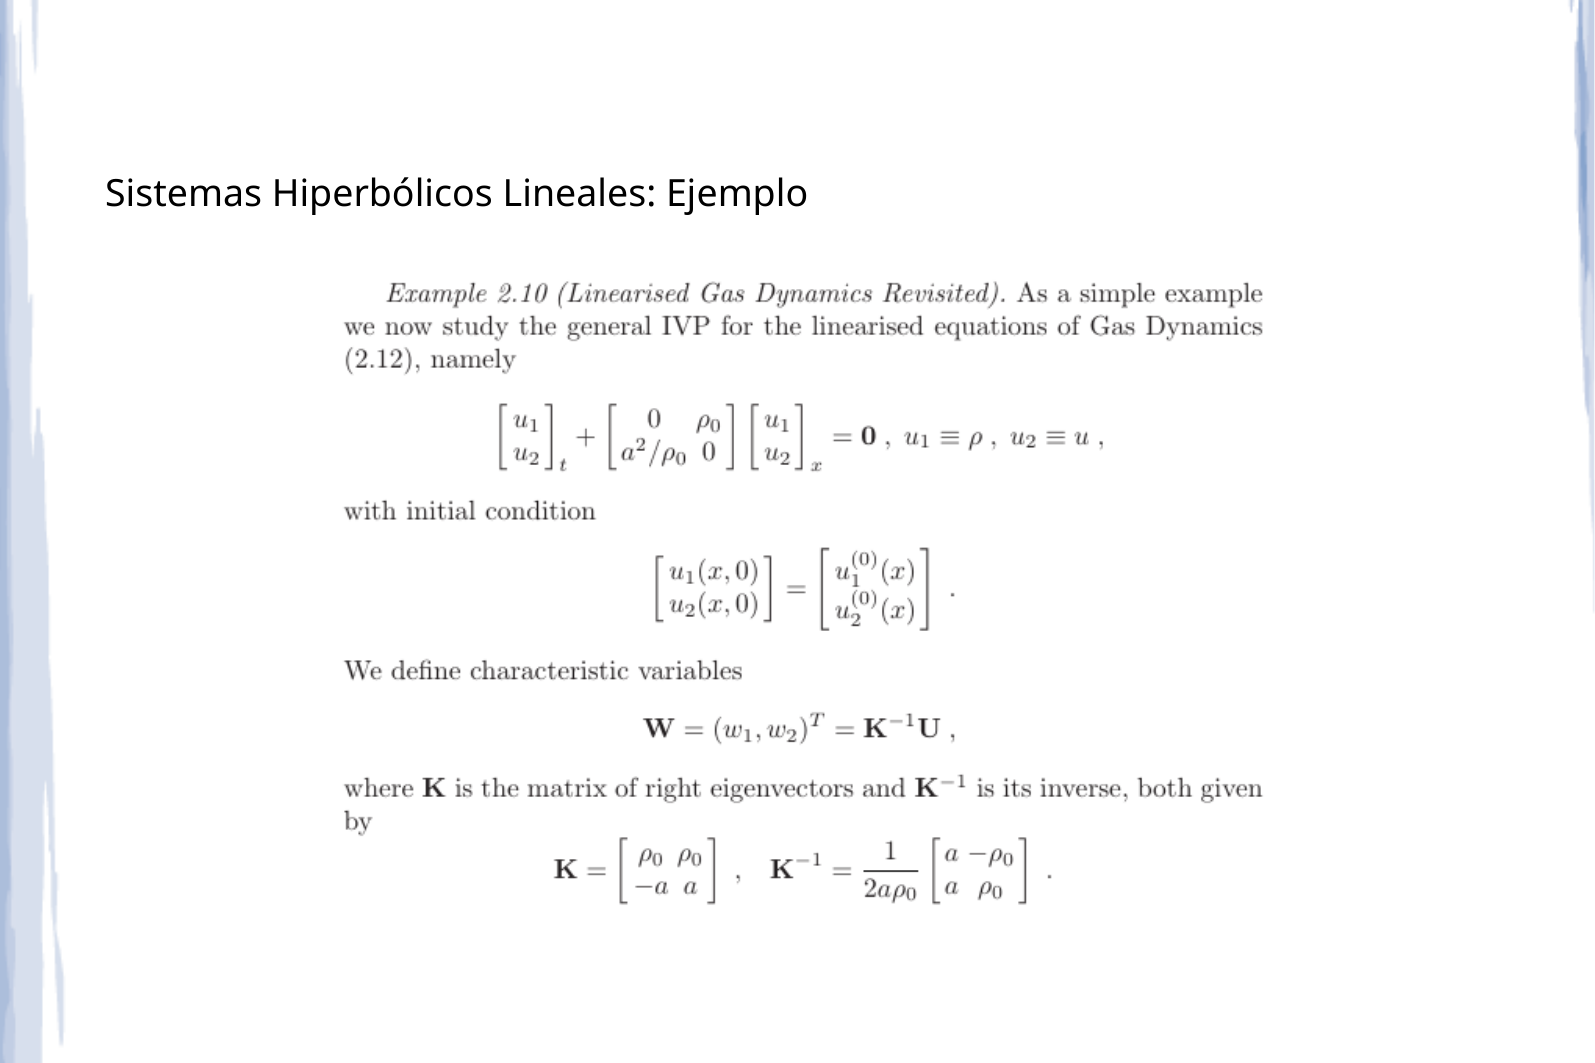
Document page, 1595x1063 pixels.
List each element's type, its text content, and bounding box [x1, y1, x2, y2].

list Sistemas Hiperbólicos Lineales: Ejemplo [105, 166, 1506, 237]
picture [0, 0, 1595, 1063]
